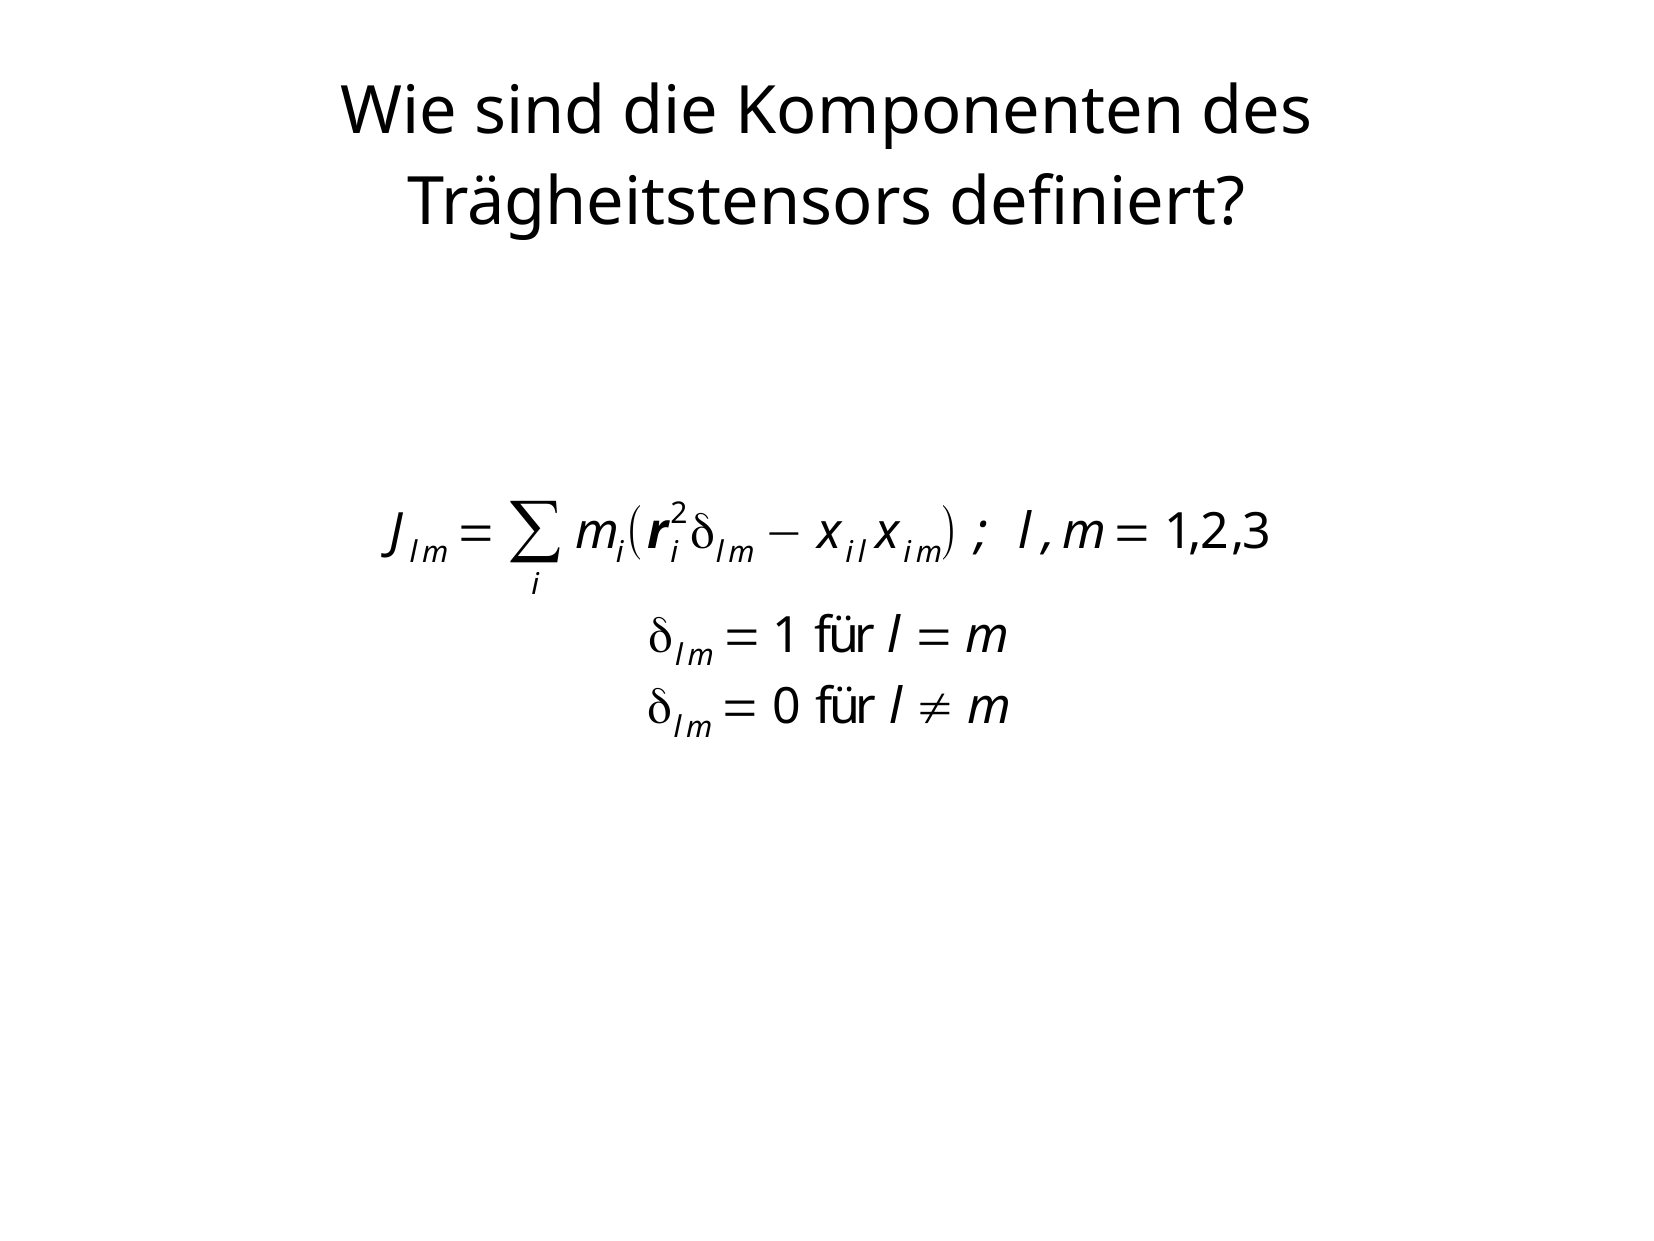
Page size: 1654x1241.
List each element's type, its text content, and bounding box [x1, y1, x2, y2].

chart [379, 494, 1274, 746]
title Wie sind die Komponenten des Trägheitstensors definiert? [82, 49, 1571, 257]
